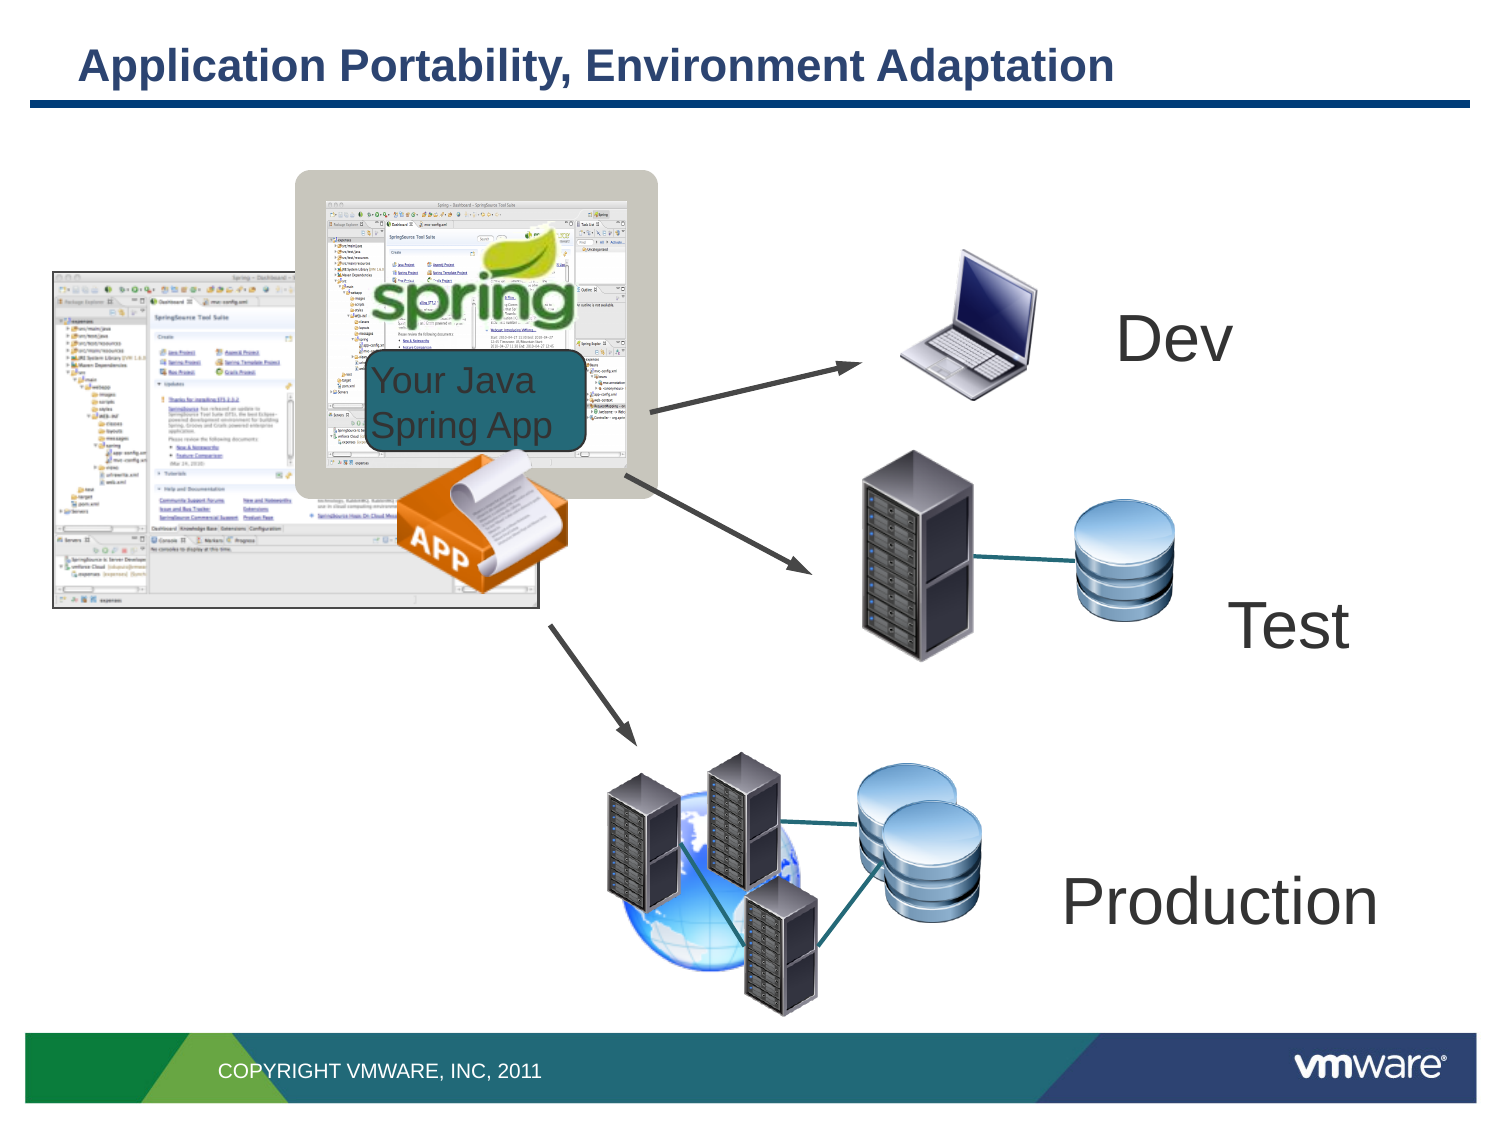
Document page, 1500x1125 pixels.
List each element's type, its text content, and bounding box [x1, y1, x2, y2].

picture [0, 0, 1500, 1125]
text_box Dev [1100, 287, 1250, 383]
title Application Portability, Environment Adaptation [62, 28, 1438, 83]
text_box Test [1213, 574, 1366, 670]
text_box Your Java Spring App [365, 352, 586, 452]
text_box Production [1046, 850, 1395, 946]
